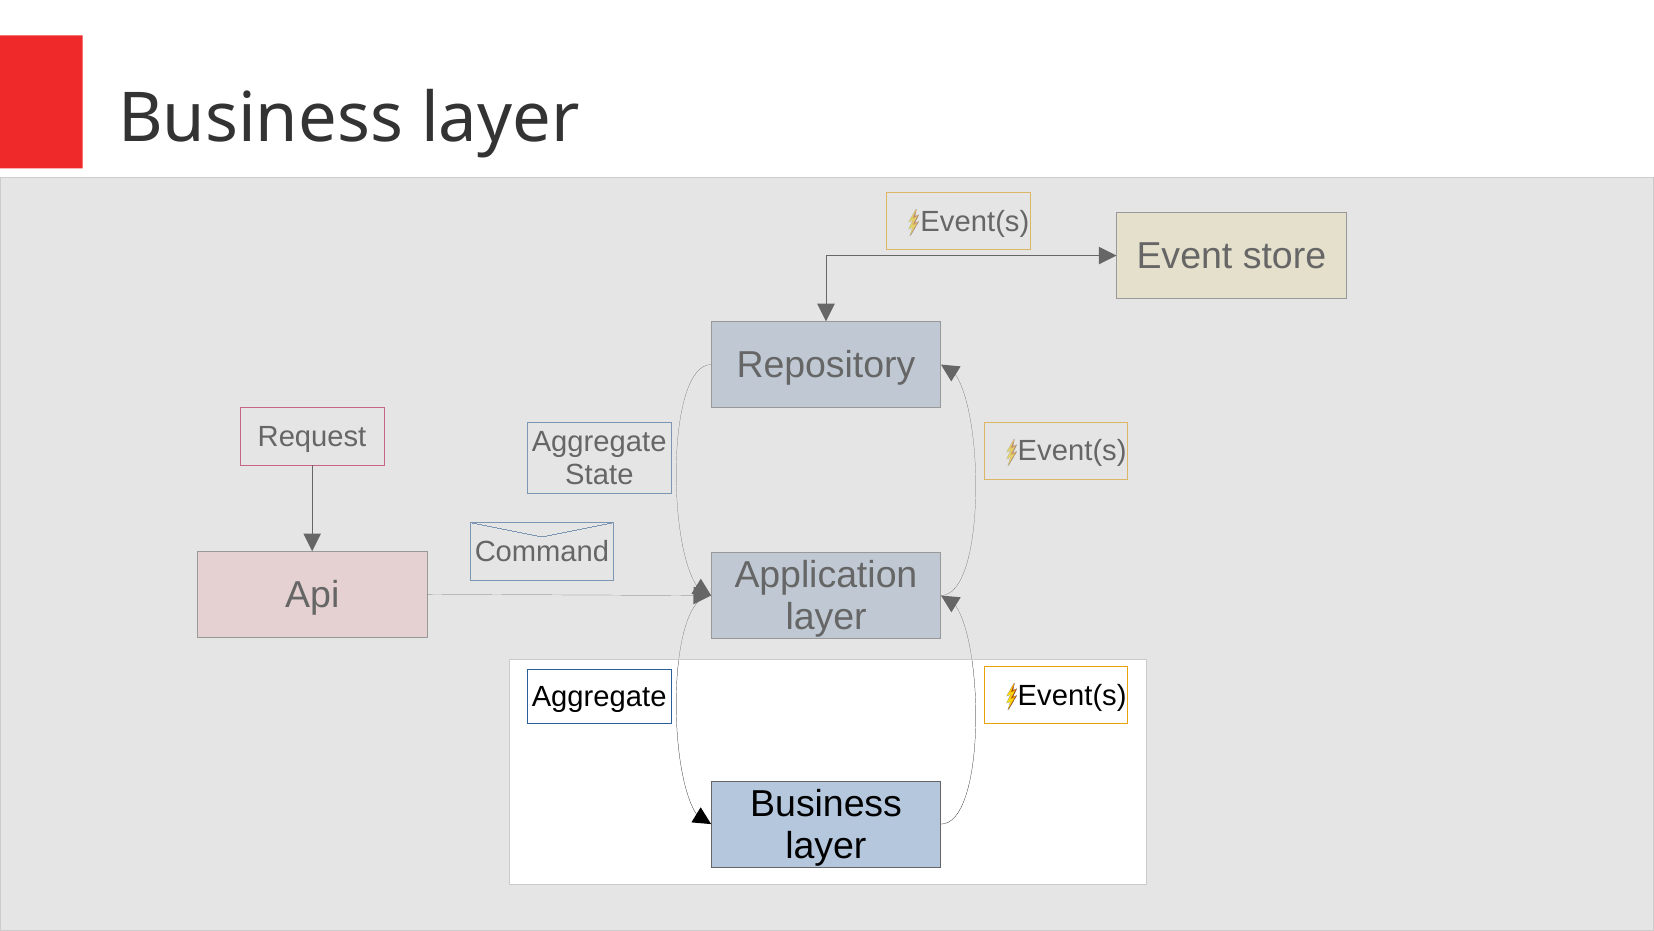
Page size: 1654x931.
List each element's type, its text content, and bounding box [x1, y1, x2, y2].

text_box Event(s) [984, 666, 1128, 724]
text_box [0, 177, 1654, 931]
picture [995, 680, 1028, 713]
text_box Business layer [711, 781, 941, 868]
title Business layer [118, 37, 1571, 177]
text_box Aggregate [527, 669, 672, 724]
